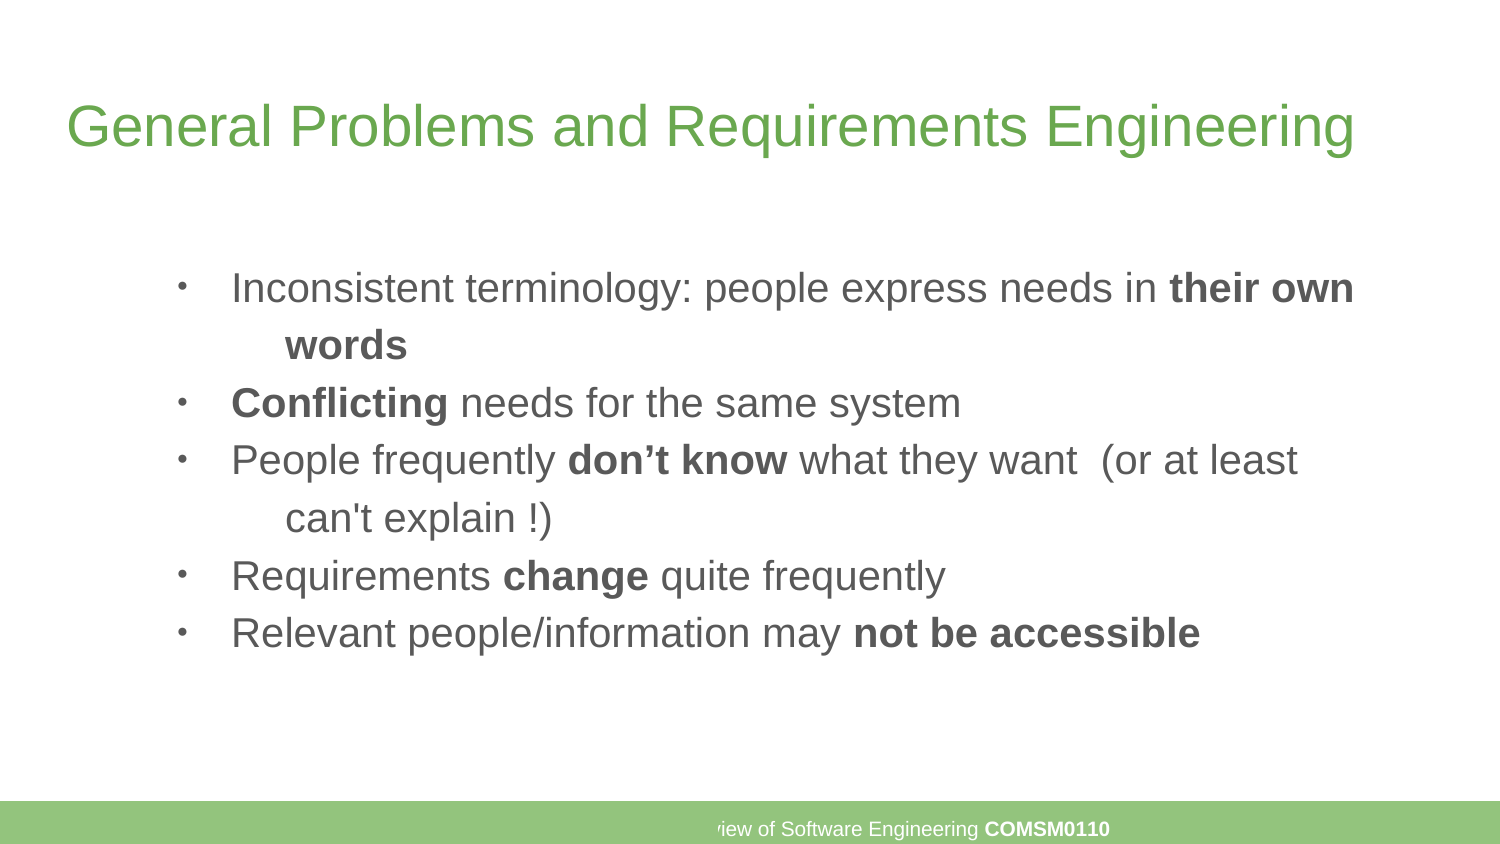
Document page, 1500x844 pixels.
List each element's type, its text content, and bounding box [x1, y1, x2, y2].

title General Problems and Requirements Engineering [51, 72, 1449, 167]
list Inconsistent terminology: people express needs in their own words Conflicting needs for the same system People frequently don’t know what they want (or at least can't explain !) Requirements change quite frequently Relevant people/information may not be accessible [120, 237, 1403, 750]
